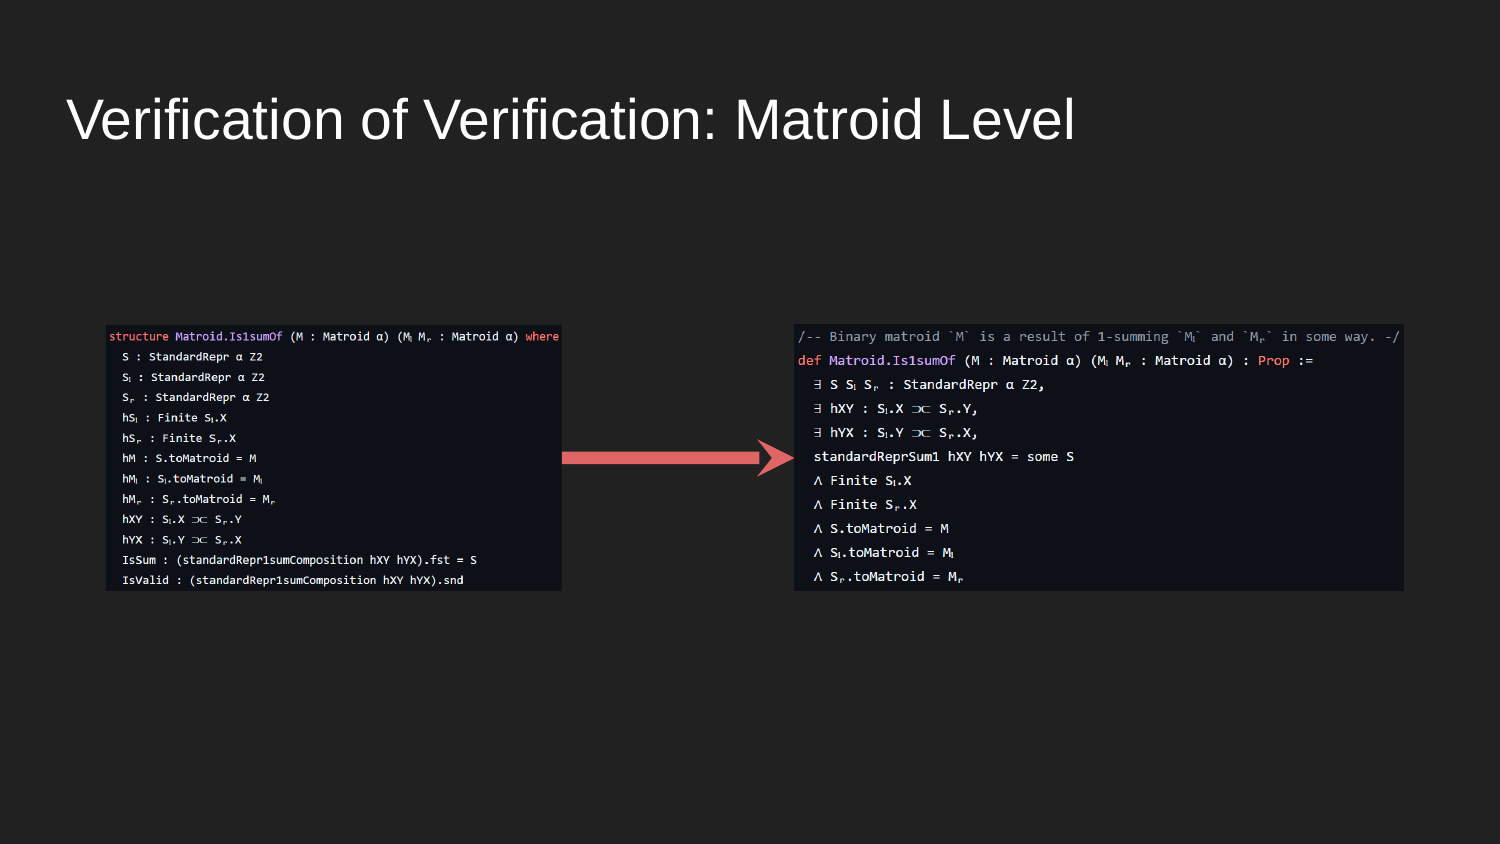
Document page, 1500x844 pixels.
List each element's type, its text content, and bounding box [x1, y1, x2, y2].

title Verification of Verification: Matroid Level [51, 72, 1449, 167]
picture [794, 324, 1404, 591]
picture [105, 325, 562, 591]
